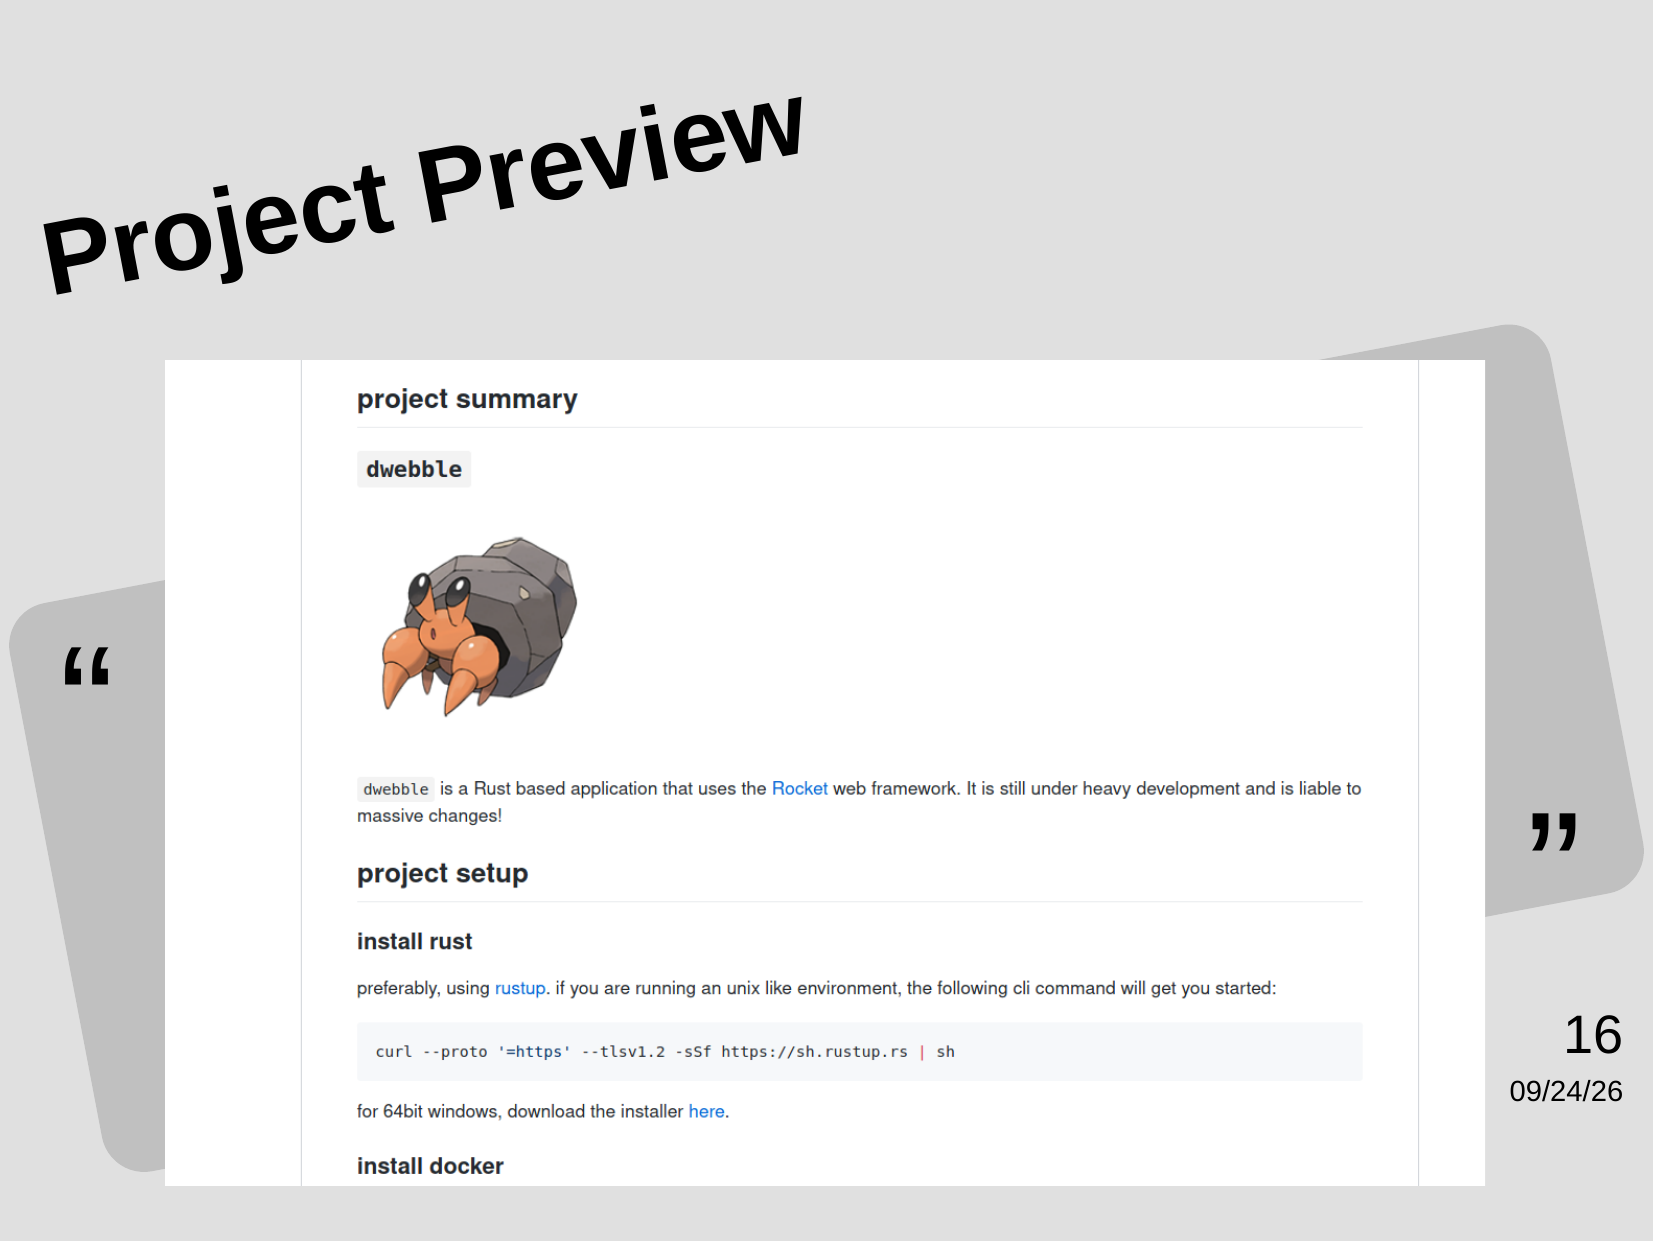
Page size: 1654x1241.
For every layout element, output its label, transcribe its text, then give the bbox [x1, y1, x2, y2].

picture [165, 360, 1486, 1186]
title Project Preview [23, 0, 1524, 363]
